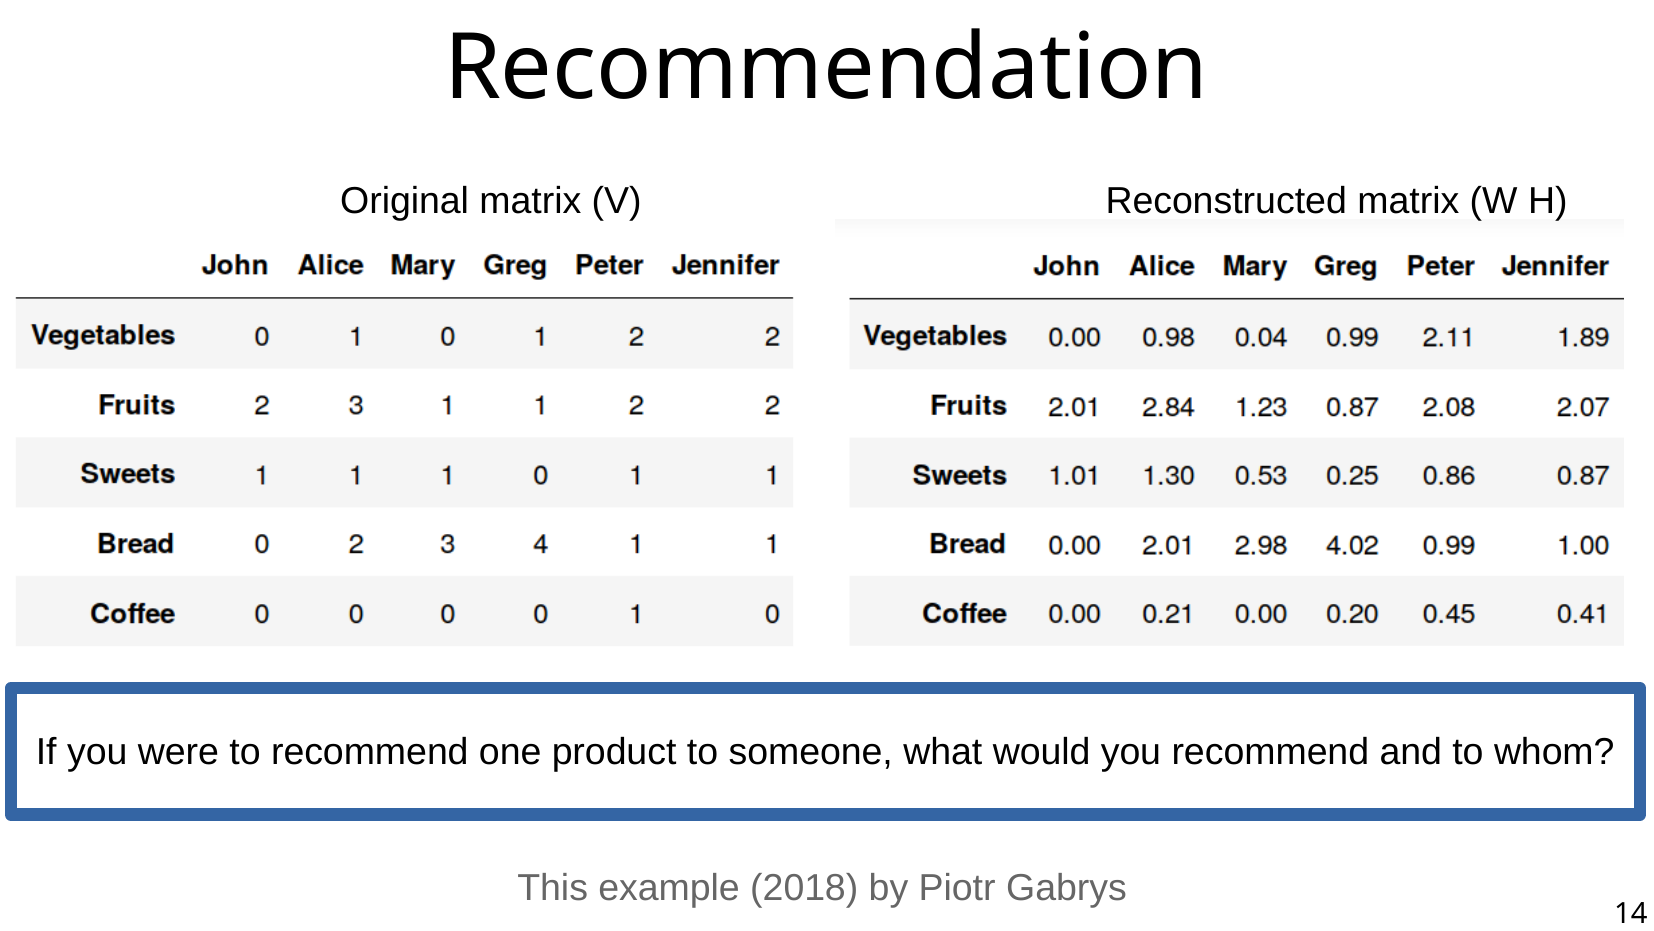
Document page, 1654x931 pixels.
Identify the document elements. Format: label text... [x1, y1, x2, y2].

picture [8, 226, 804, 658]
text_box Reconstructed matrix (W H) [1036, 172, 1638, 230]
text_box Original matrix (V) [187, 172, 795, 230]
text_box If you were to recommend one product to someone, what would you recommend and to whom? [11, 688, 1640, 815]
picture [835, 219, 1624, 654]
title Recommendation [82, 1, 1571, 125]
text_box This example (2018) by Piotr Gabrys [8, 859, 1647, 926]
